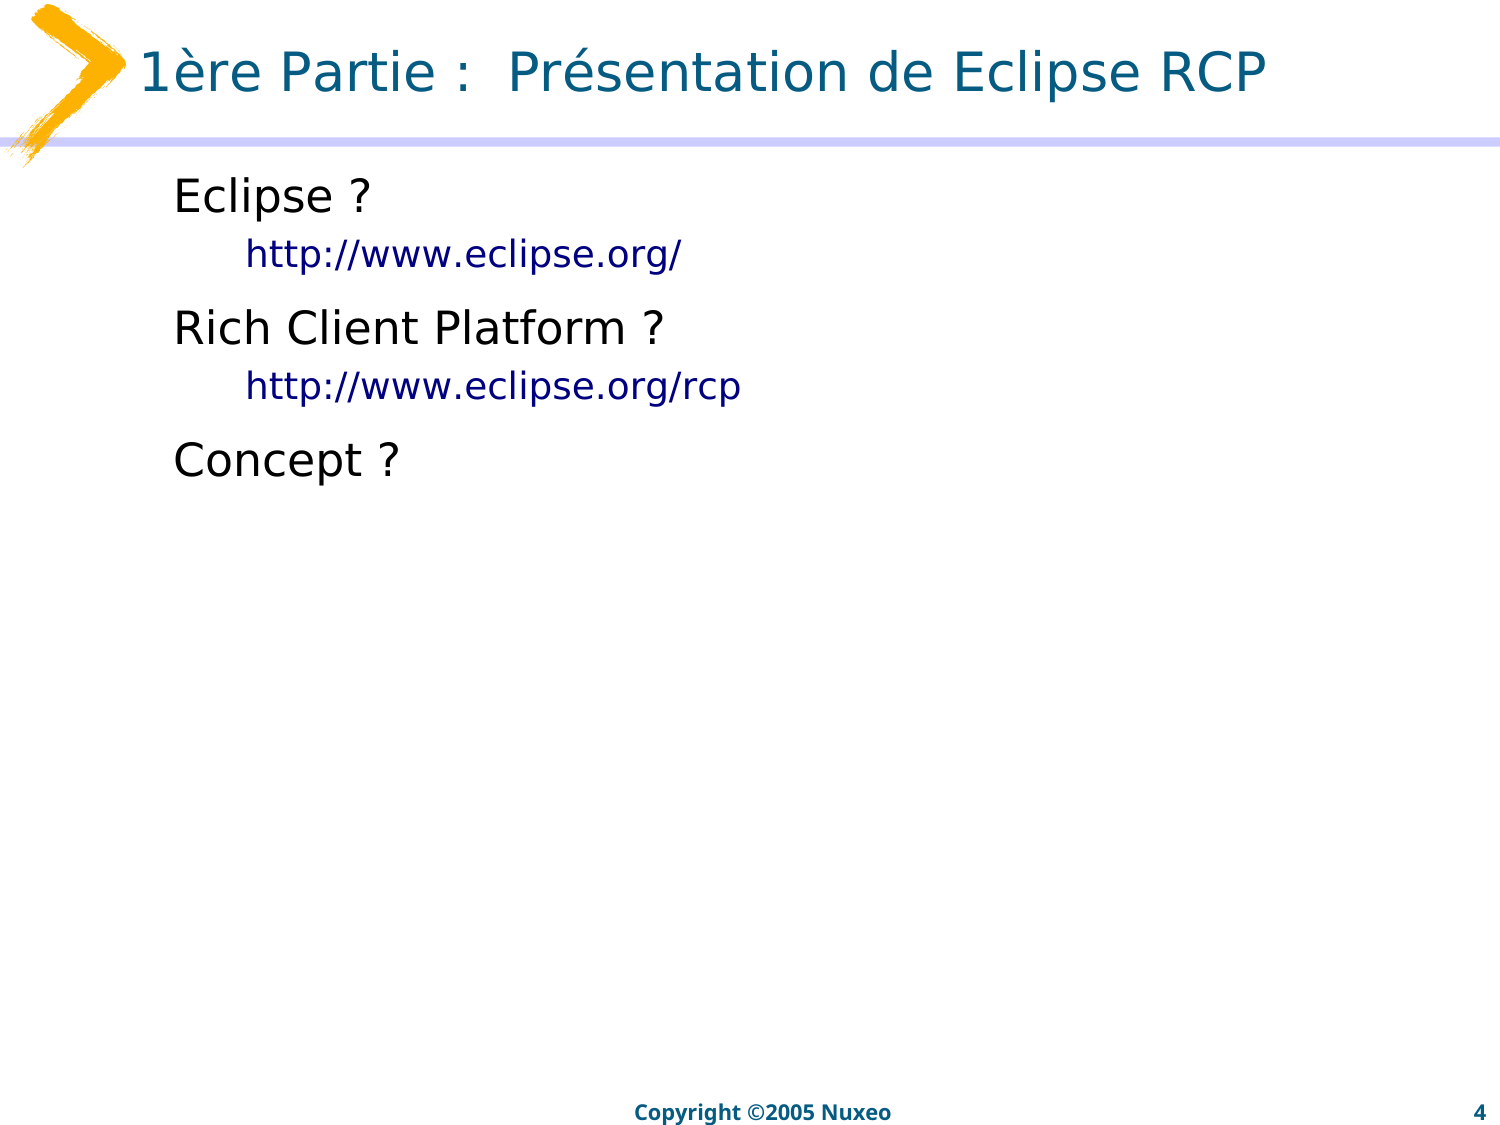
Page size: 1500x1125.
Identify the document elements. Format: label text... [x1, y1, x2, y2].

title 1ère Partie : Présentation de Eclipse RCP [139, 12, 1409, 130]
list Eclipse ? http://www.eclipse.org/ Rich Client Platform ? http://www.eclipse.org/rcp Concept ? [170, 170, 1413, 1085]
picture [4, 4, 126, 169]
